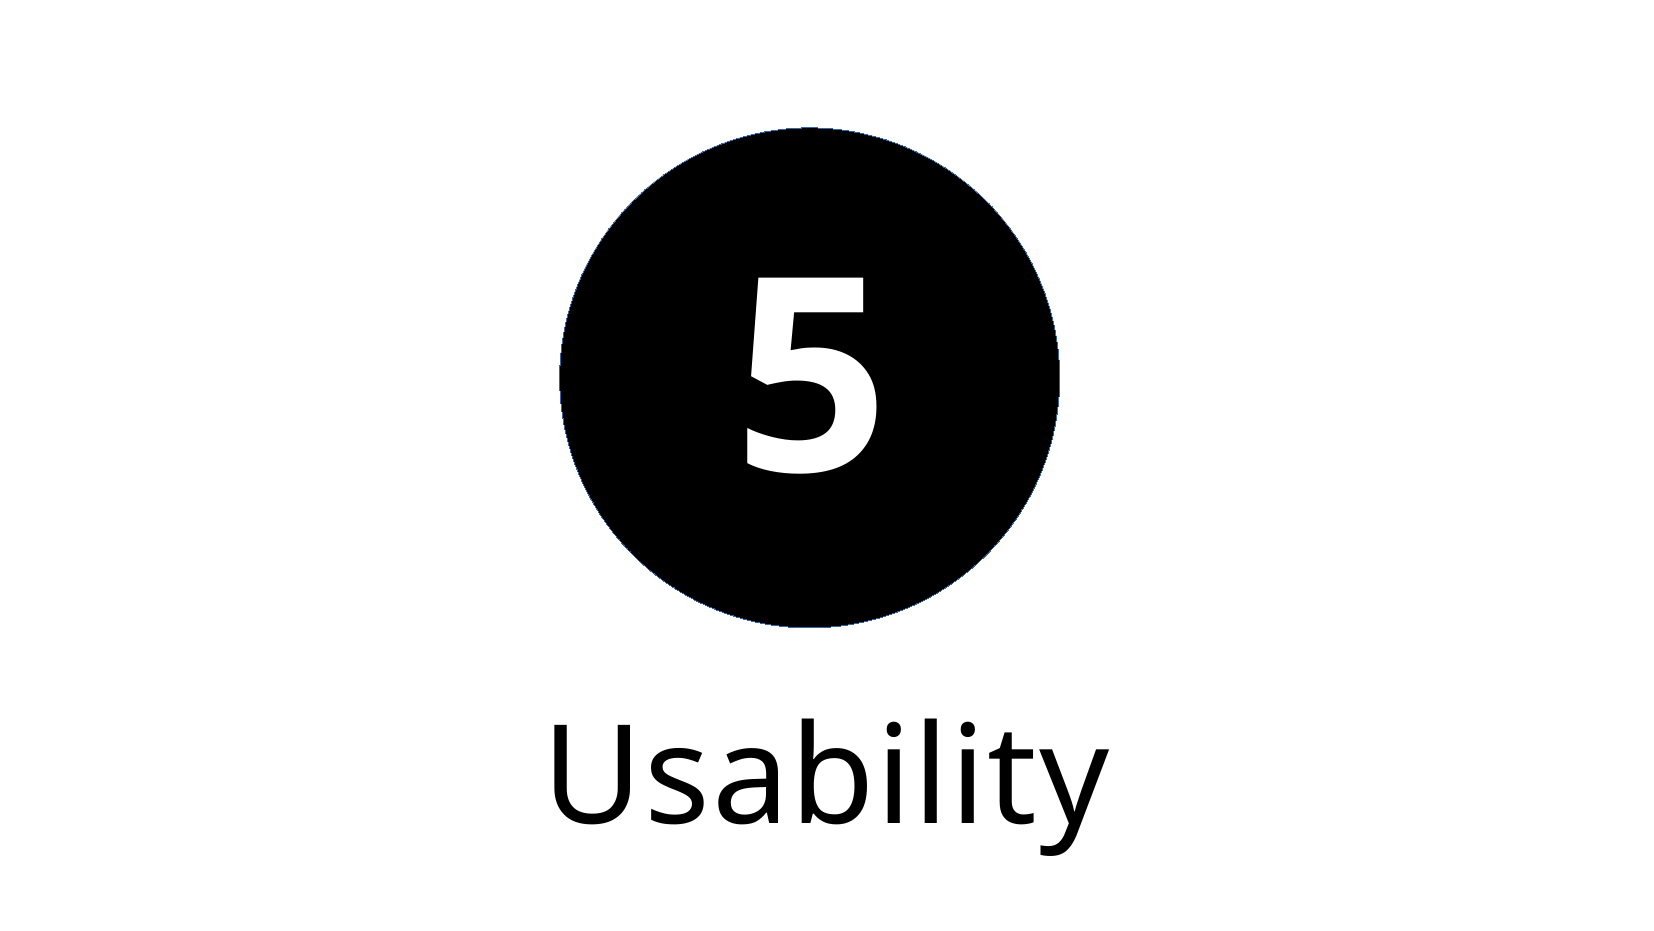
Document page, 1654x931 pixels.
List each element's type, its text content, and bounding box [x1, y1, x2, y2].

text_box [1003, 219, 1060, 537]
text_box [735, 127, 884, 139]
text_box [682, 593, 938, 628]
title 5 [620, 139, 1003, 593]
title Usability [127, 686, 1527, 854]
text_box [559, 215, 620, 541]
